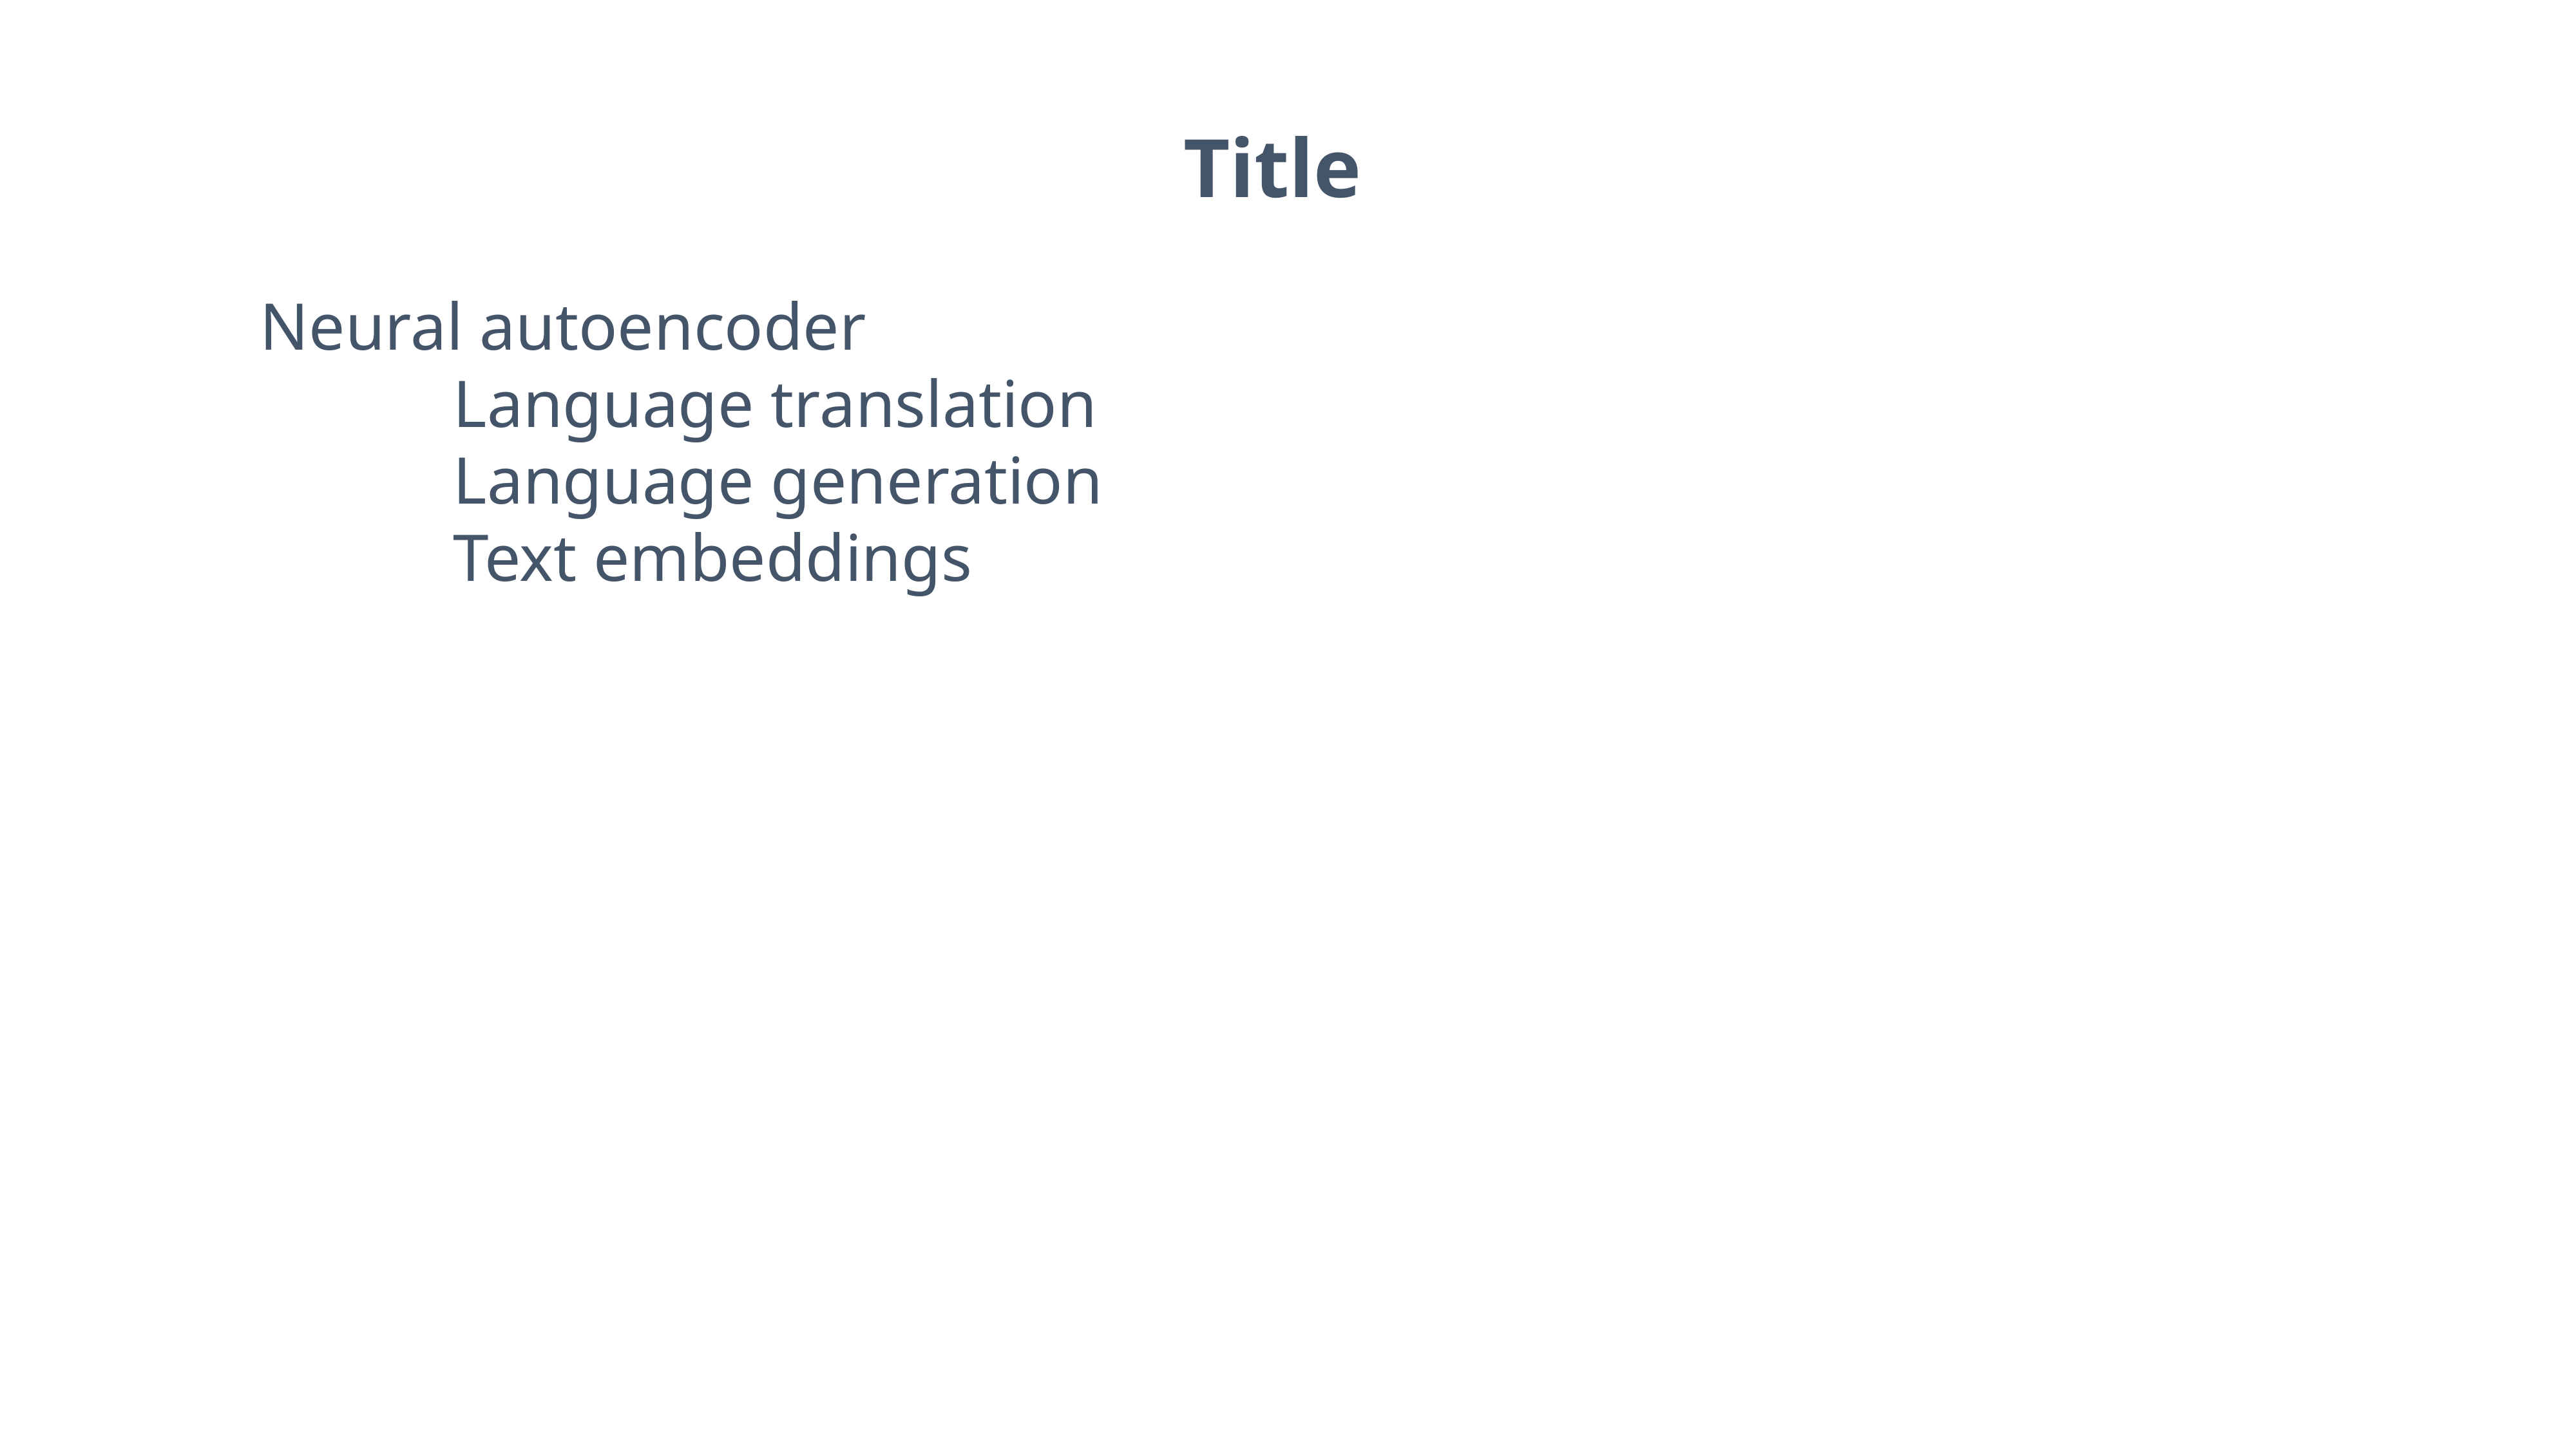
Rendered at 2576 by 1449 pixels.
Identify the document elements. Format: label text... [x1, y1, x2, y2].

text_box Title [1174, 112, 1372, 219]
text_box Neural autoencoder Language translation Language generation Text embeddings [250, 280, 2549, 600]
